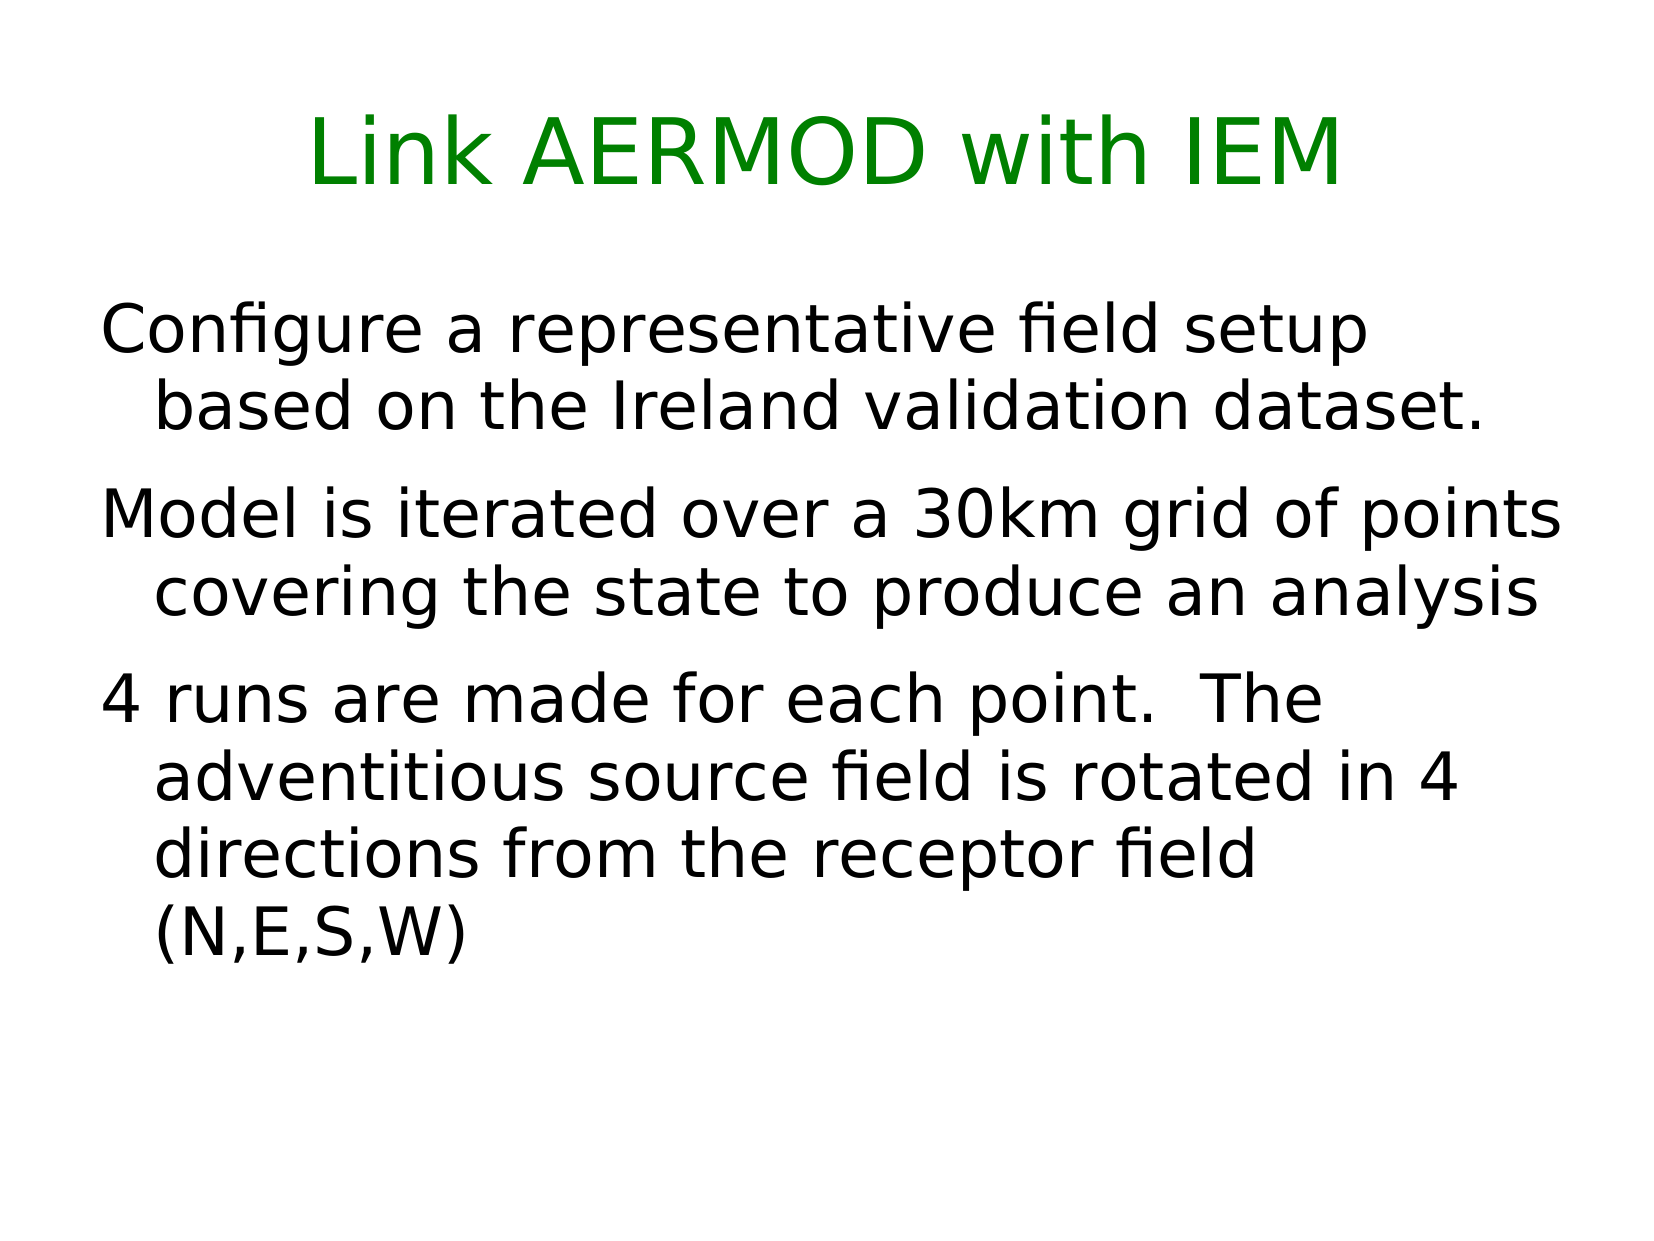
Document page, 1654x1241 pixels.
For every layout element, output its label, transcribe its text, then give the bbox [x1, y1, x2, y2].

title Link AERMOD with IEM [82, 49, 1571, 257]
list Configure a representative field setup based on the Ireland validation dataset. Model is iterated over a 30km grid of points covering the state to produce an analysis 4 runs are made for each point. The adventitious source field is rotated in 4 directions from the receptor field (N,E,S,W) [82, 290, 1571, 1109]
